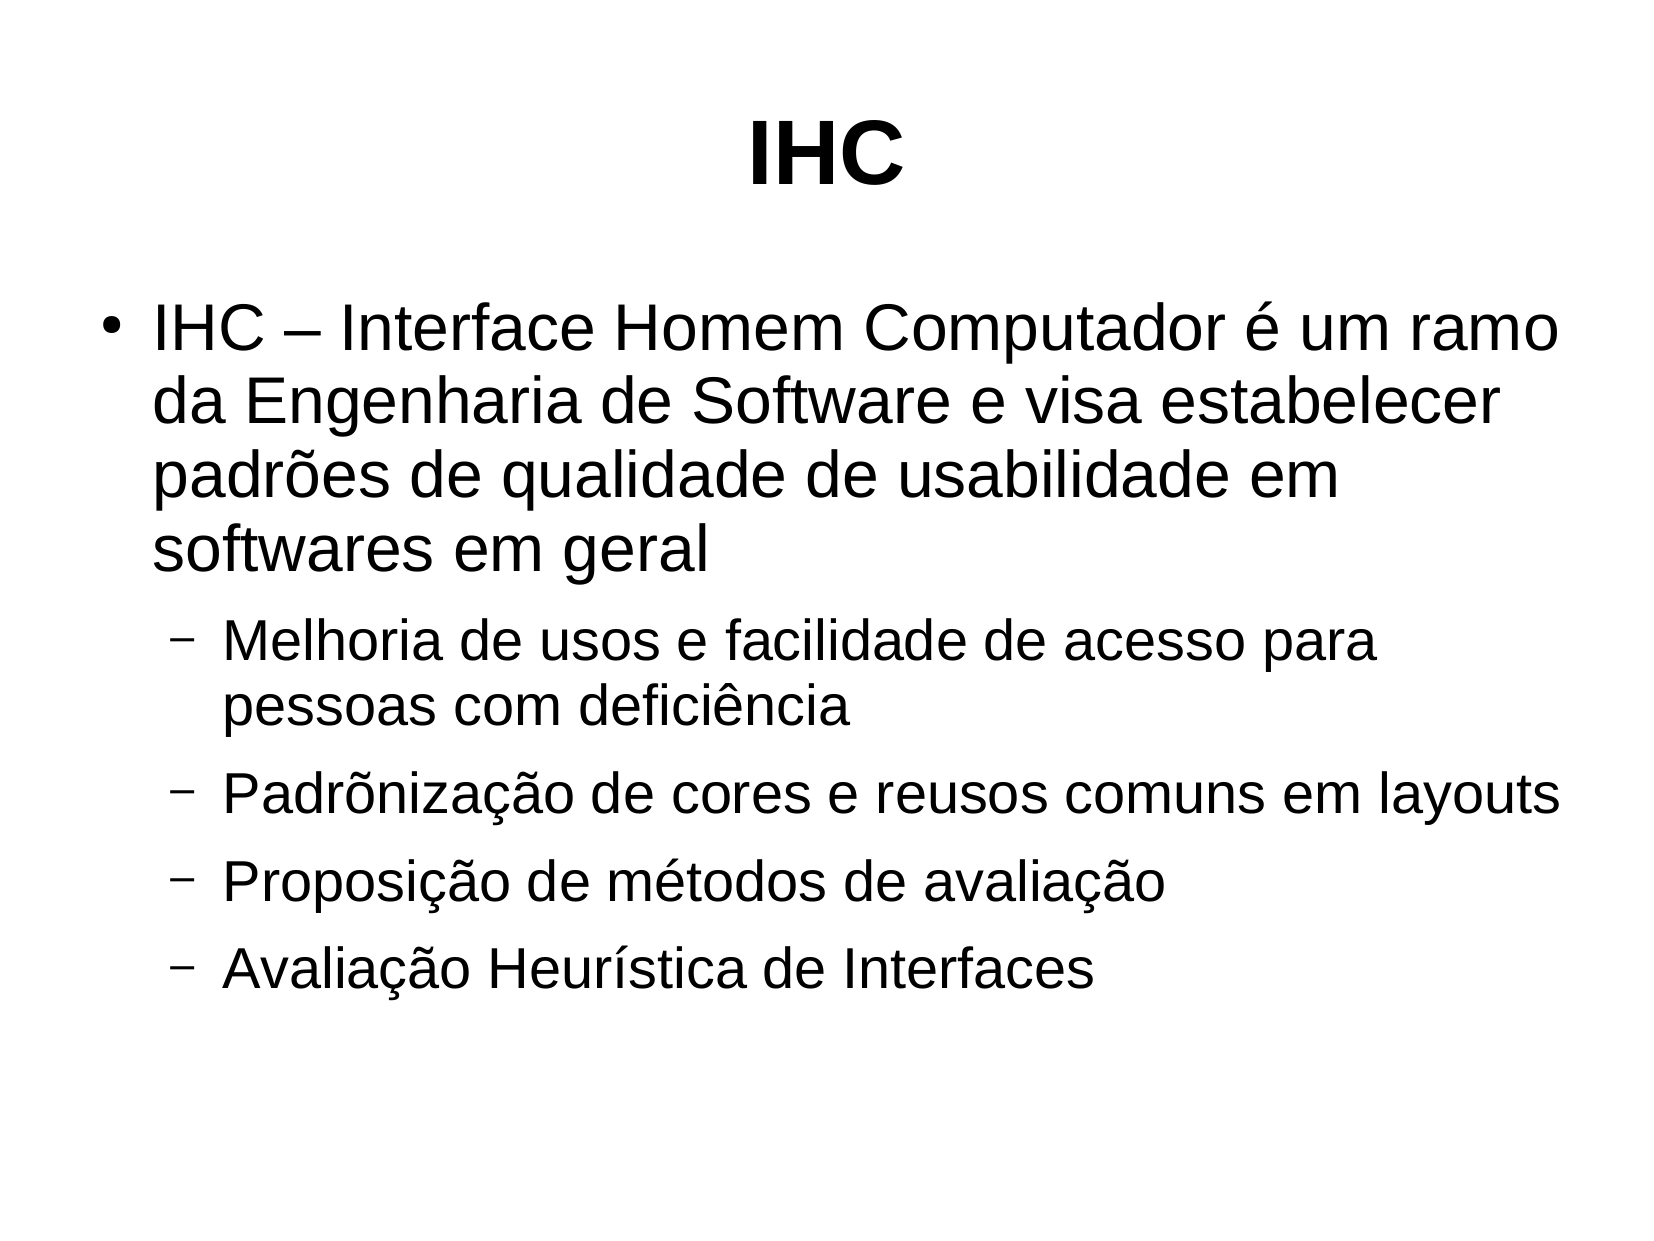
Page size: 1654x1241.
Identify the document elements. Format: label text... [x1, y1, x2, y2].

list IHC – Interface Homem Computador é um ramo da Engenharia de Software e visa estabelecer padrões de qualidade de usabilidade em softwares em geral Melhoria de usos e facilidade de acesso para pessoas com deficiência Padrõnização de cores e reusos comuns em layouts Proposição de métodos de avaliação Avaliação Heurística de Interfaces [82, 290, 1571, 1010]
title IHC [82, 49, 1571, 257]
